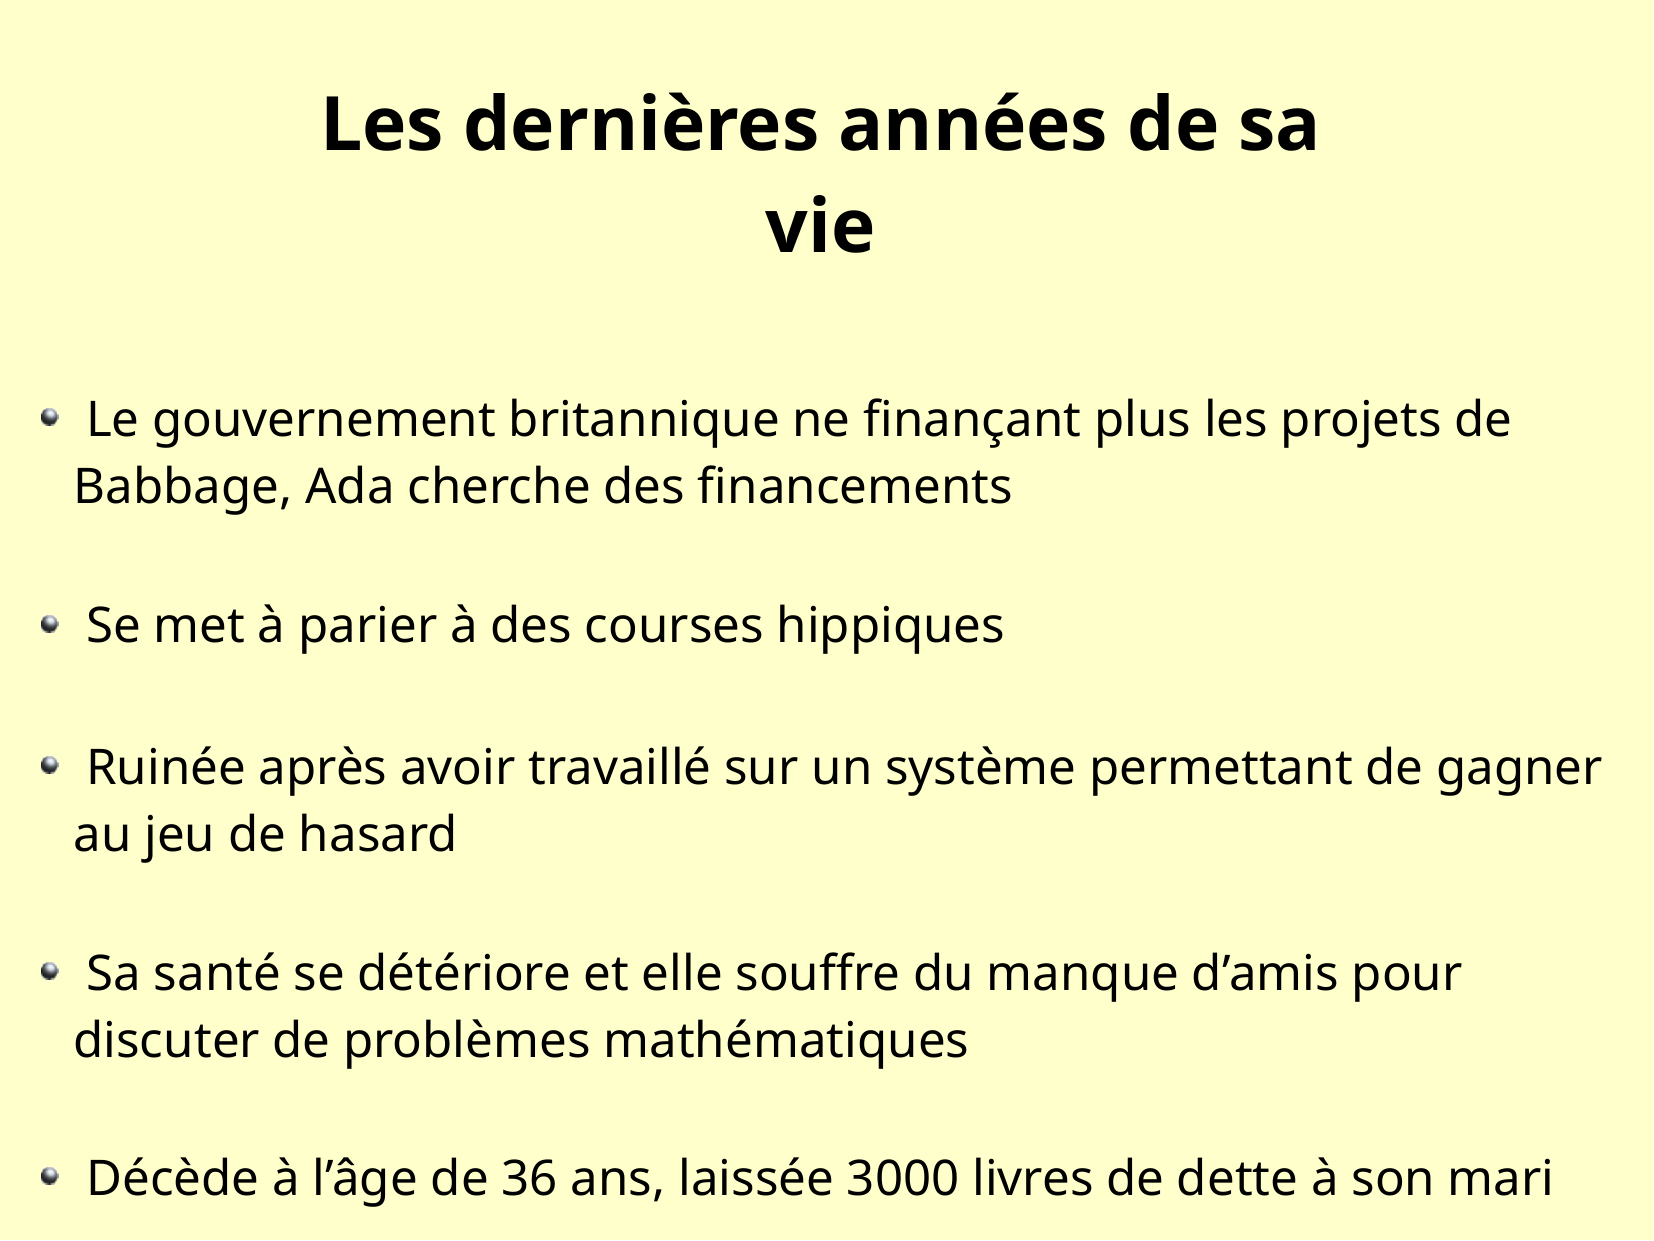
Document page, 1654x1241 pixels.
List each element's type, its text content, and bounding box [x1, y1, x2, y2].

list Le gouvernement britannique ne finançant plus les projets de Babbage, Ada cherche des financements Se met à parier à des courses hippiques Ruinée après avoir travaillé sur un système permettant de gagner au jeu de hasard Sa santé se détériore et elle souffre du manque d’amis pour discuter de problèmes mathématiques Décède à l’âge de 36 ans, laissée 3000 livres de dette à son mari [41, 289, 1625, 1217]
title Les dernières années de sa vie [318, 49, 1323, 289]
